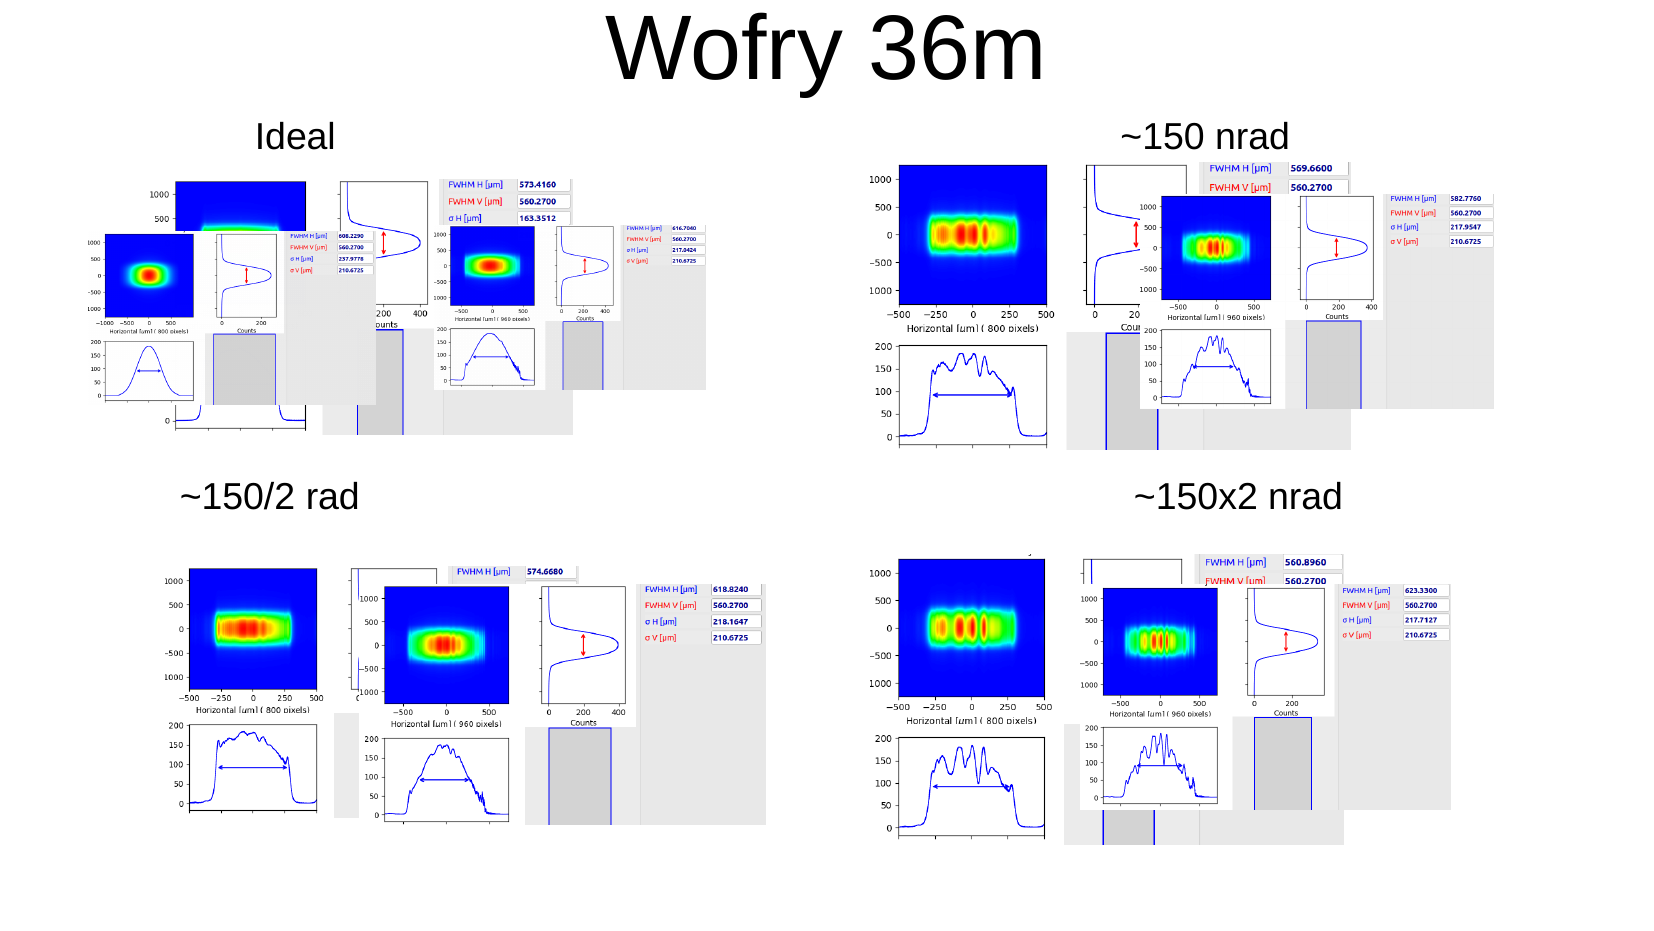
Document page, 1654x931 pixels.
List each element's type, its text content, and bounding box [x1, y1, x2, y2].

text_box Ideal ~150 nrad [240, 108, 1426, 166]
picture [165, 566, 766, 826]
text_box ~150/2 rad ~150x2 nrad [165, 468, 1441, 567]
picture [88, 179, 706, 436]
picture [870, 162, 1494, 451]
title Wofry 36m [82, 0, 1571, 126]
picture [870, 554, 1451, 845]
